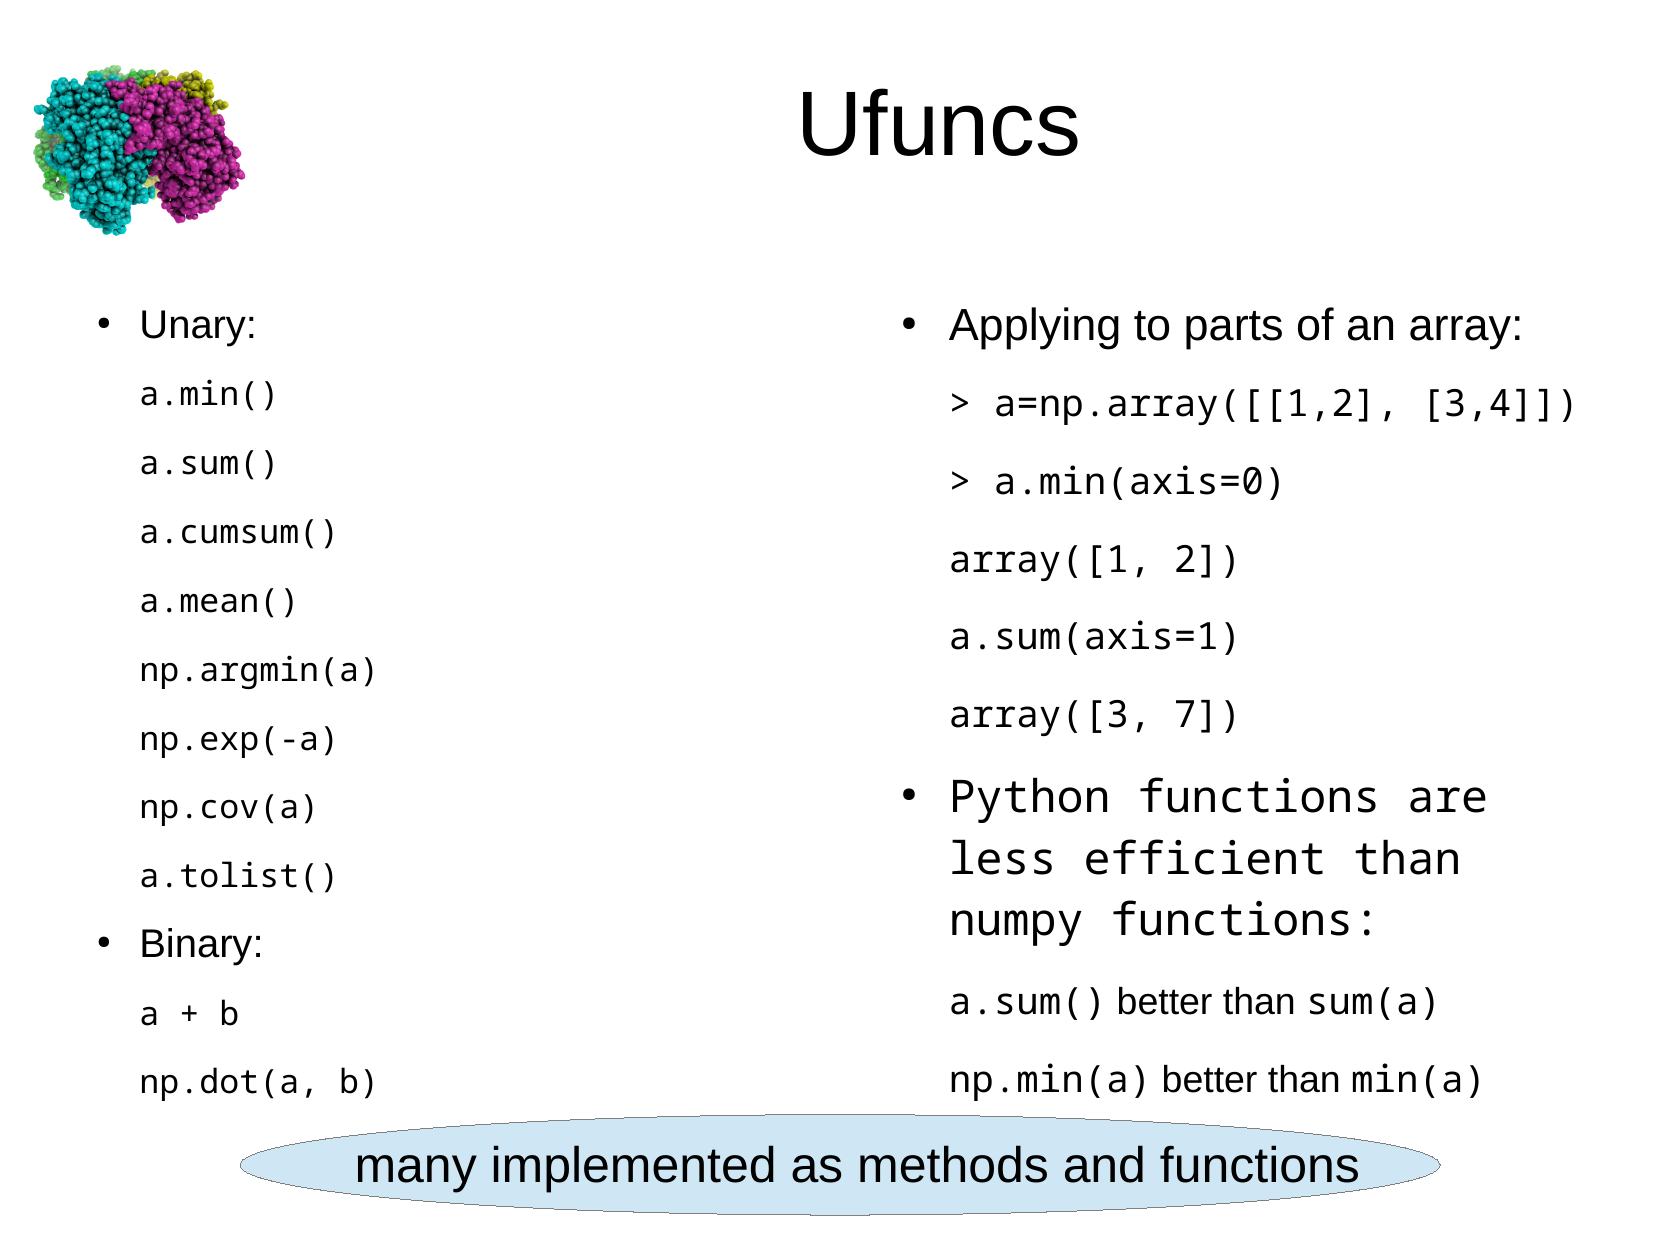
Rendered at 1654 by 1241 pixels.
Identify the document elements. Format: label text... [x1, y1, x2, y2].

text_box many implemented as methods and functions [240, 1114, 1441, 1216]
list Unary: a.min() a.sum() a.cumsum() a.mean() np.argmin(a) np.exp(-a) np.cov(a) a.tolist() Binary: a + b np.dot(a, b) [82, 302, 809, 1115]
list Applying to parts of an array: > a=np.array([[1,2], [3,4]]) > a.min(axis=0) array([1, 2]) a.sum(axis=1) array([3, 7]) Python functions are less efficient than numpy functions: a.sum() better than sum(a) np.min(a) better than min(a) [885, 300, 1612, 1113]
title Ufuncs [225, 0, 1654, 248]
picture [27, 59, 225, 240]
